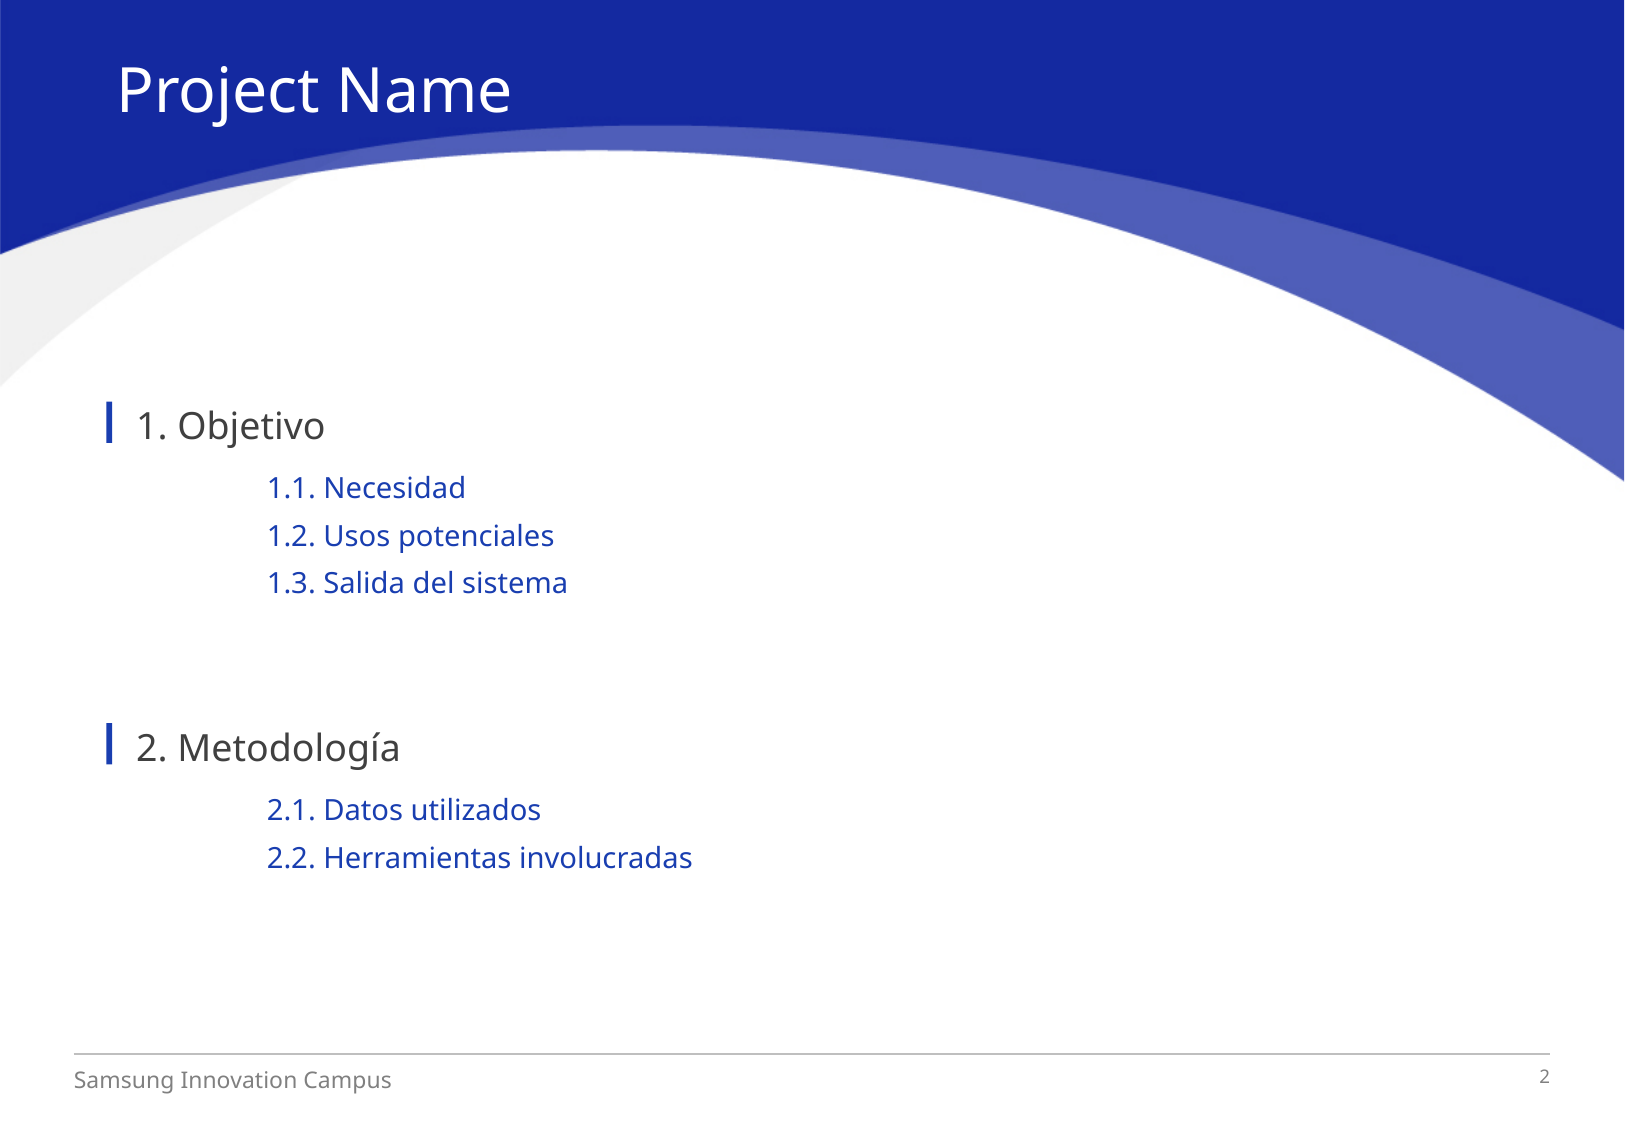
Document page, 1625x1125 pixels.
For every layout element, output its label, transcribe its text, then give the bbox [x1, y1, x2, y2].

text_box 2.1. Datos utilizados 2.2. Herramientas involucradas [266, 791, 825, 874]
text_box 1.1. Necesidad 1.2. Usos potenciales 1.3. Salida del sistema [266, 469, 825, 600]
text_box [106, 723, 113, 765]
picture [0, 0, 1625, 1125]
text_box 2. Metodología [136, 723, 825, 769]
text_box [106, 401, 113, 443]
text_box 1. Objetivo [136, 401, 825, 447]
text_box Project Name [116, 49, 880, 125]
